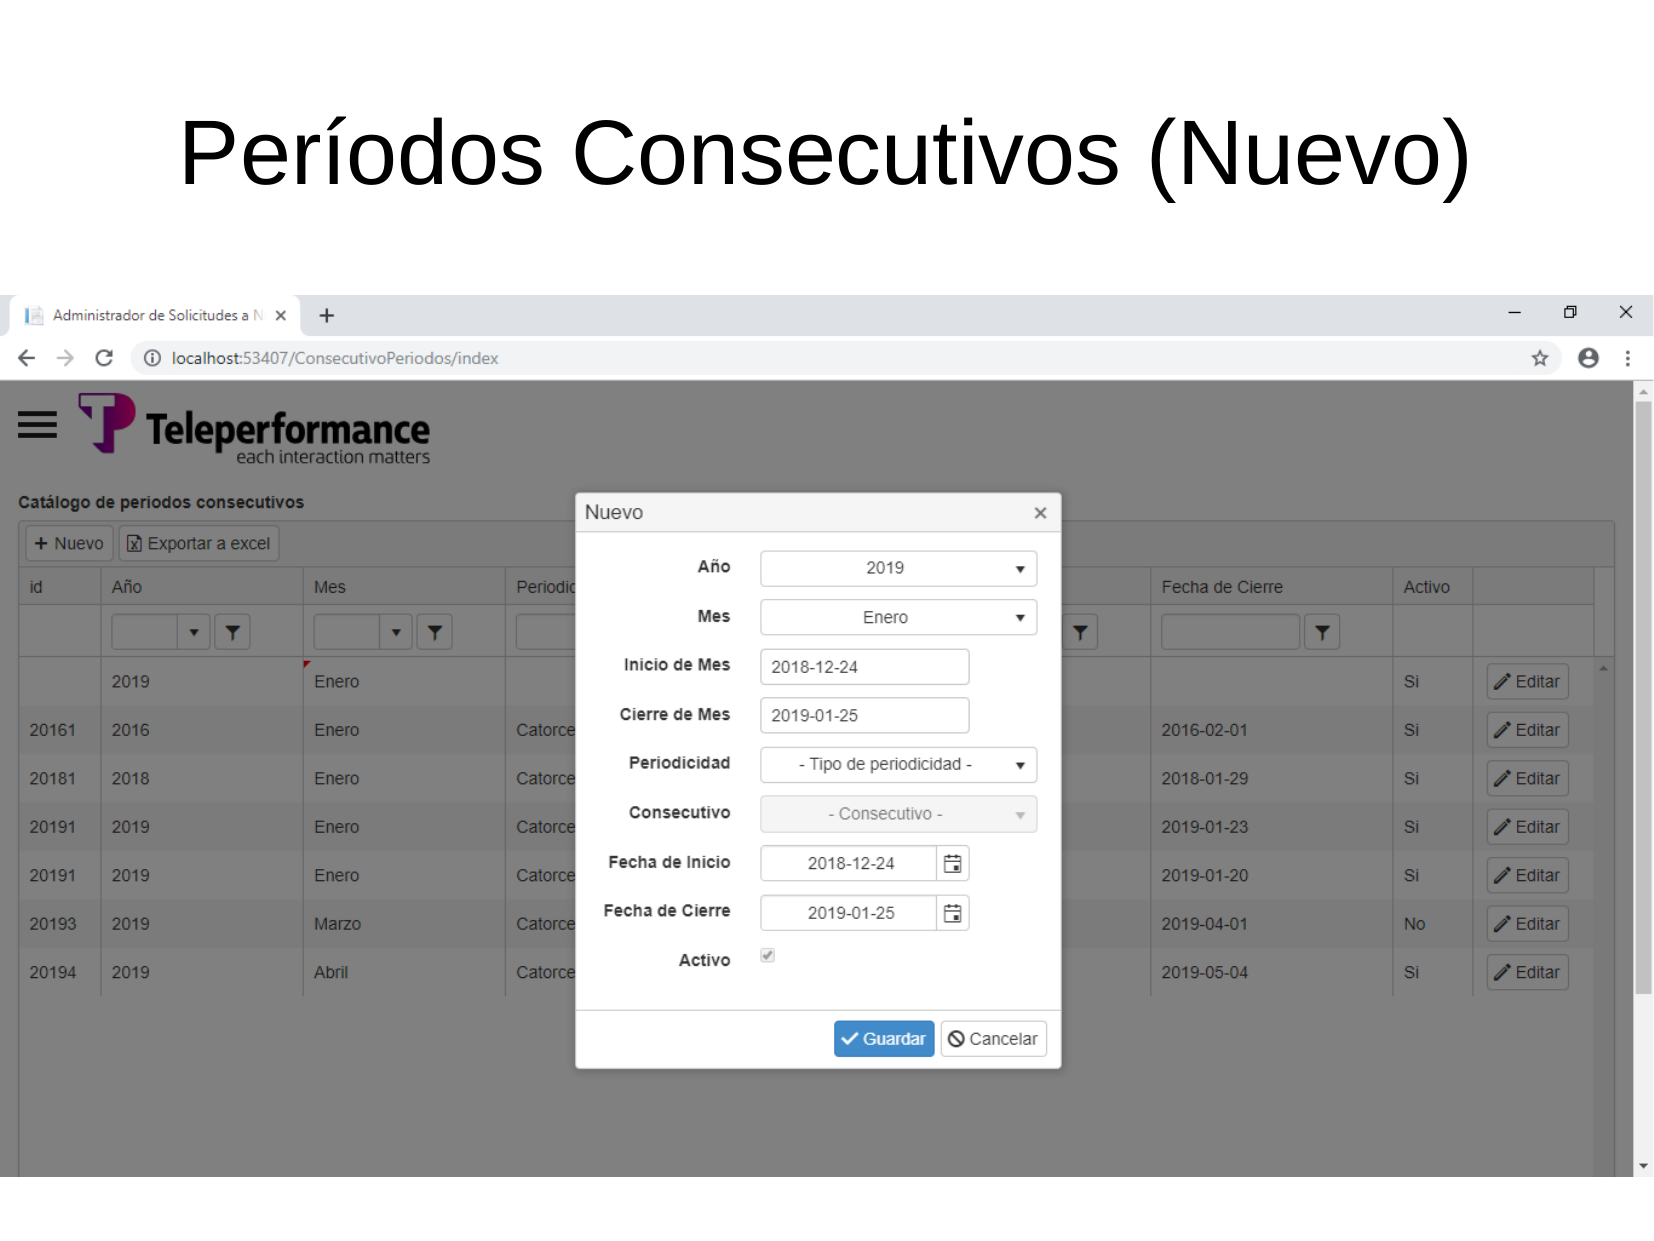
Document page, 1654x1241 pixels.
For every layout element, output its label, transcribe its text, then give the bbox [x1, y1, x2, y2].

title Períodos Consecutivos (Nuevo) [82, 49, 1571, 257]
picture [0, 295, 1654, 1177]
